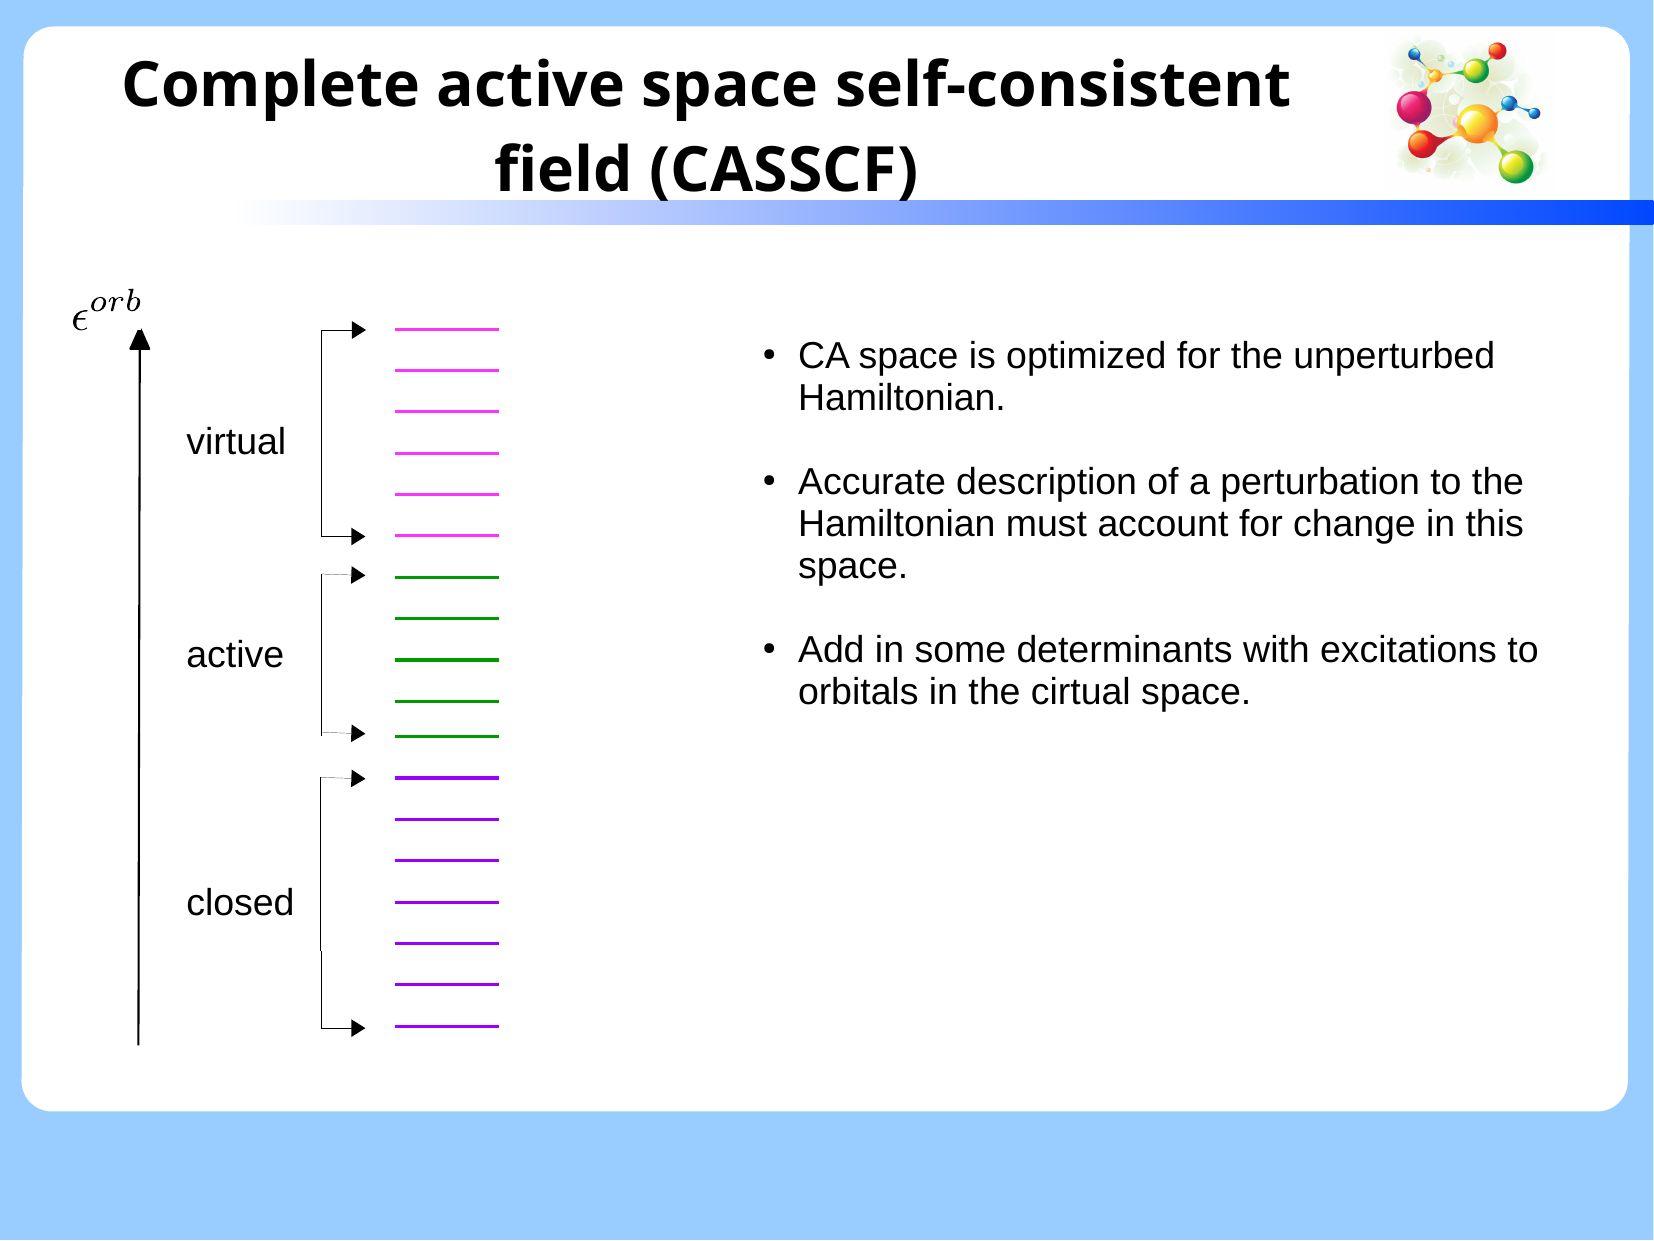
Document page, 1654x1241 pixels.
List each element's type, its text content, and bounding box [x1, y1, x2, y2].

text_box active [171, 625, 439, 683]
picture [1382, 29, 1556, 195]
text_box [70, 288, 142, 331]
text_box closed [171, 874, 439, 931]
text_box CA space is optimized for the unperturbed Hamiltonian. Accurate description of a perturbation to the Hamiltonian must account for change in this space. Add in some determinants with excitations to orbitals in the cirtual space. [747, 327, 1569, 720]
text_box virtual [171, 413, 302, 513]
title Complete active space self-consistent field (CASSCF) [82, 49, 1332, 201]
list [94, 265, 1569, 1083]
